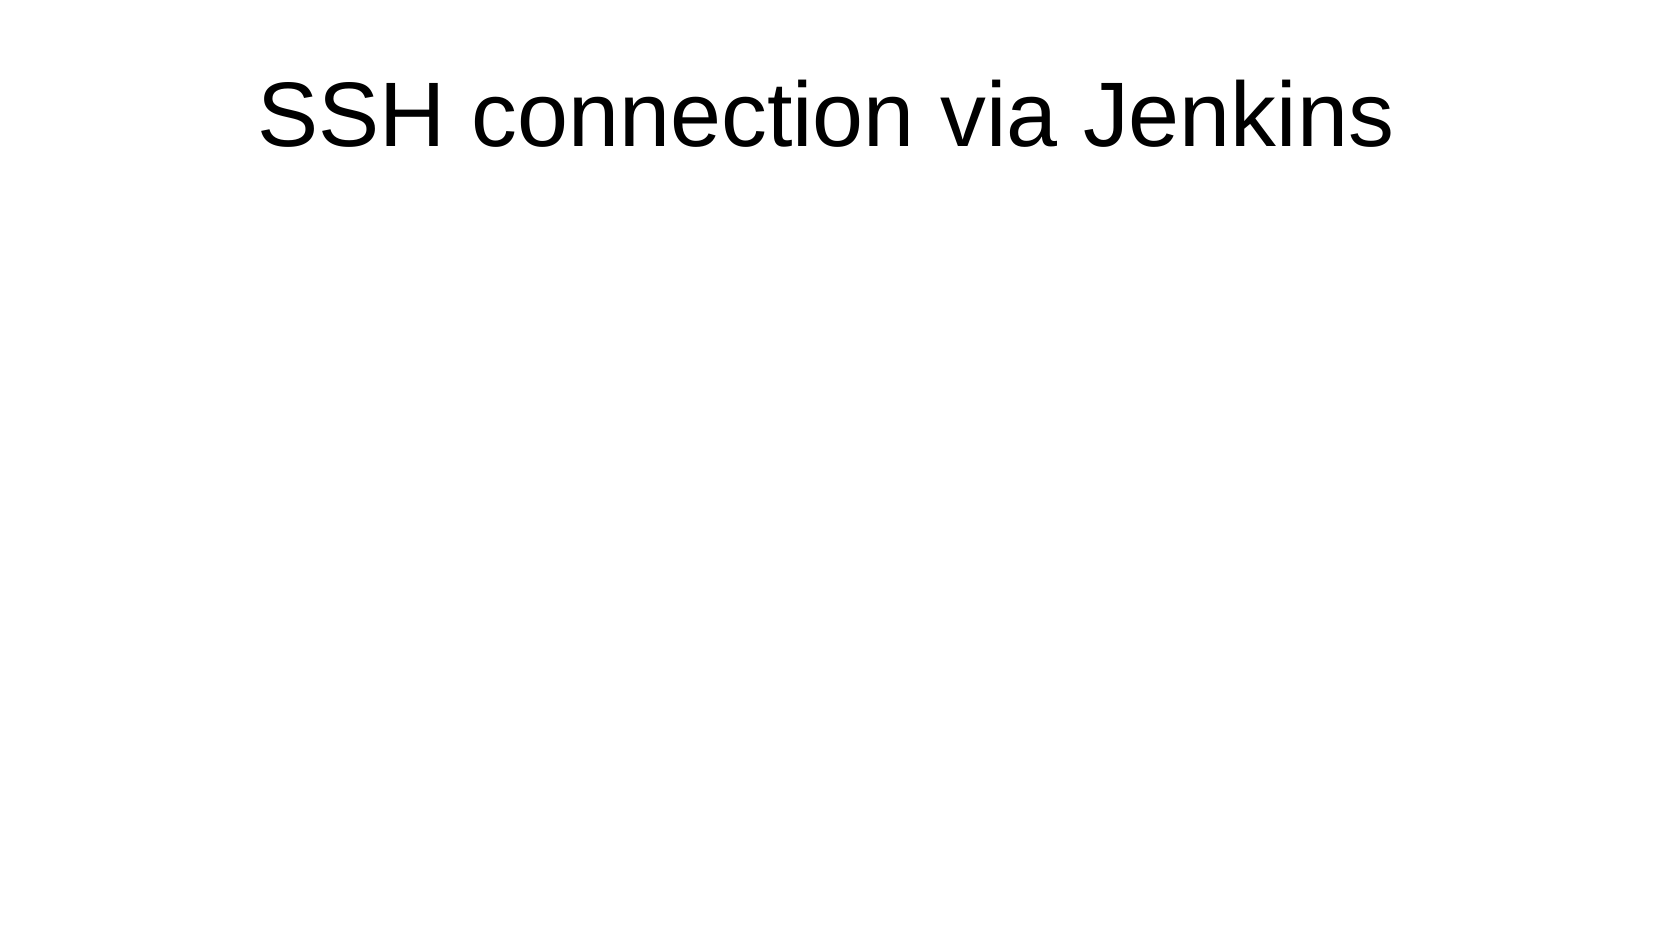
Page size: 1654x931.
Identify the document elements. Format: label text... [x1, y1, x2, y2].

title SSH connection via Jenkins [82, 37, 1571, 193]
